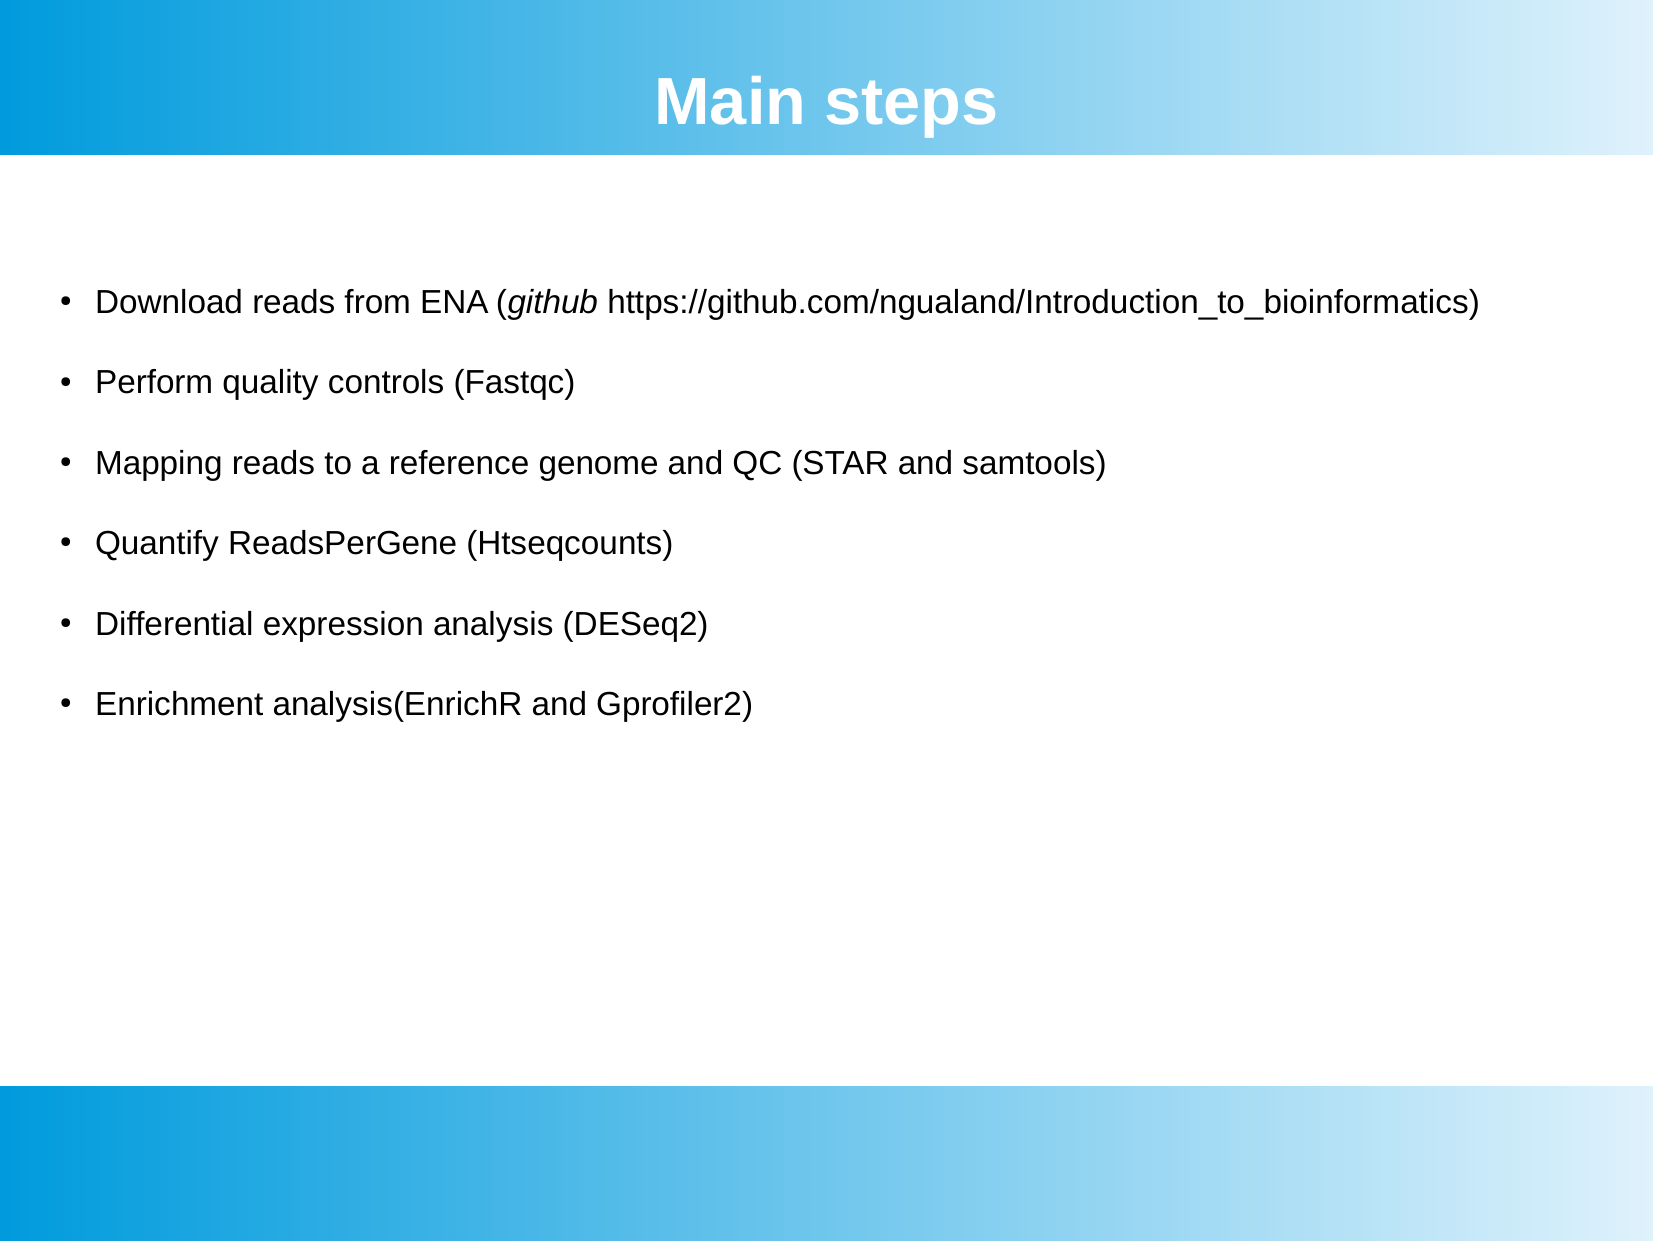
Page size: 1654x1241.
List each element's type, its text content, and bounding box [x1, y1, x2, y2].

text_box Download reads from ENA (github https://github.com/ngualand/Introduction_to_bioinformatics) Perform quality controls (Fastqc) Mapping reads to a reference genome and QC (STAR and samtools) Quantify ReadsPerGene (Htseqcounts) Differential expression analysis (DESeq2) Enrichment analysis(EnrichR and Gprofiler2) [45, 257, 1576, 811]
title Main steps [82, 49, 1571, 155]
